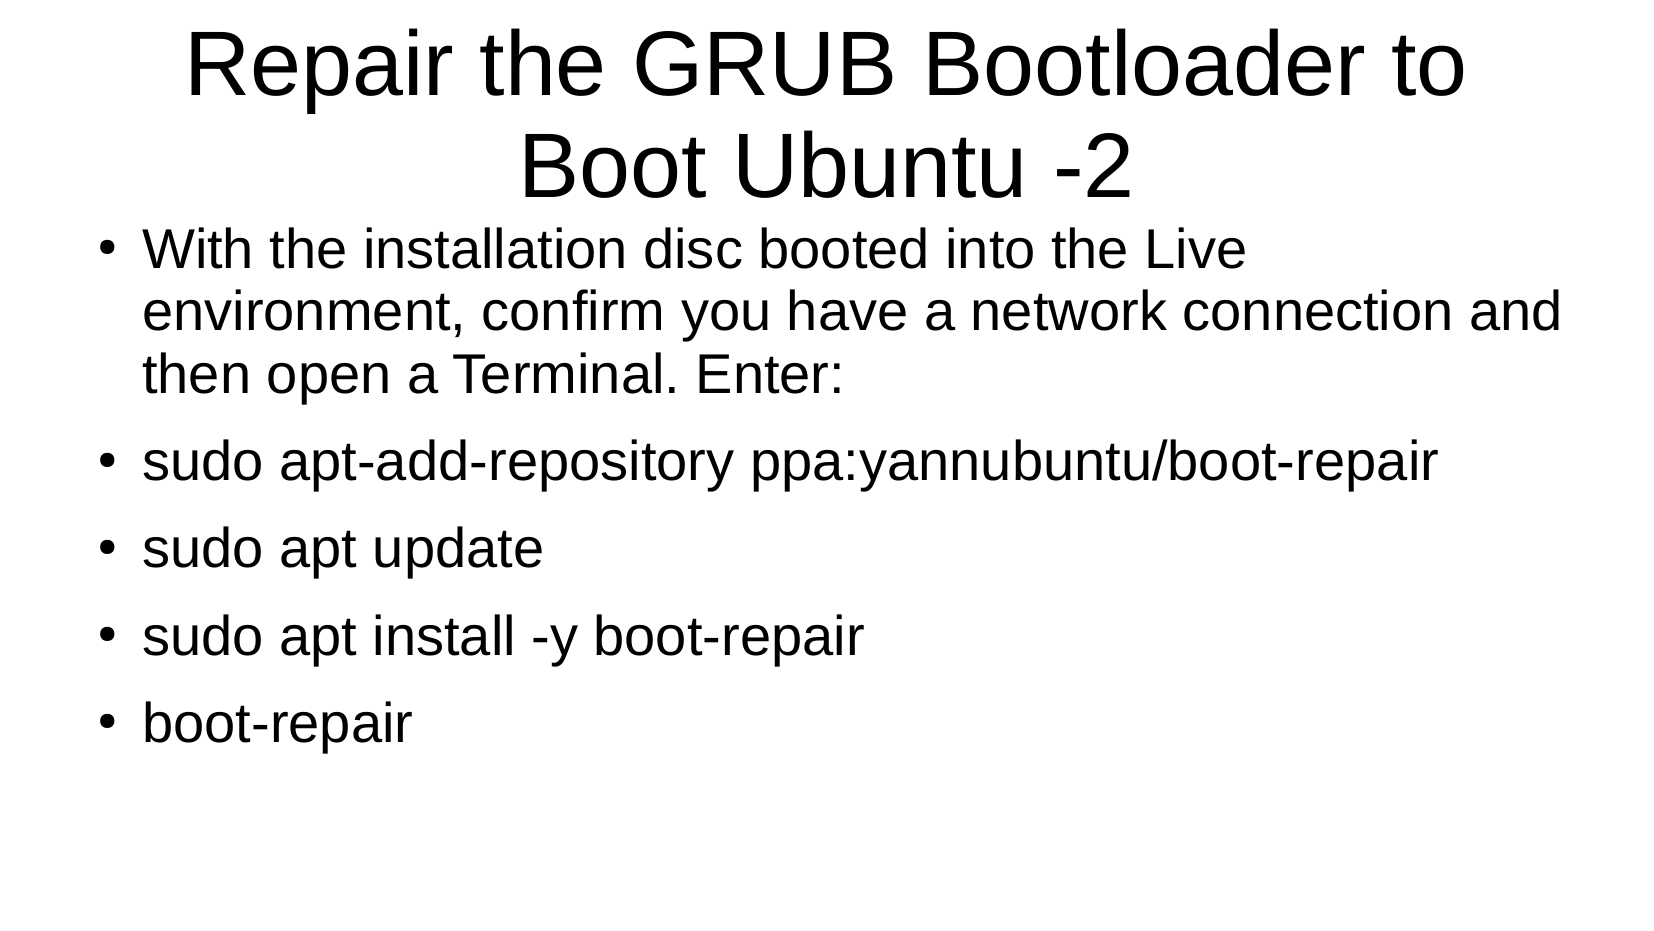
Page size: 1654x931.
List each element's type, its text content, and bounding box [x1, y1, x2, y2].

list With the installation disc booted into the Live environment, confirm you have a network connection and then open a Terminal. Enter: sudo apt-add-repository ppa:yannubuntu/boot-repair sudo apt update sudo apt install -y boot-repair boot-repair [82, 217, 1571, 758]
title Repair the GRUB Bootloader to Boot Ubuntu -2 [82, 12, 1571, 217]
